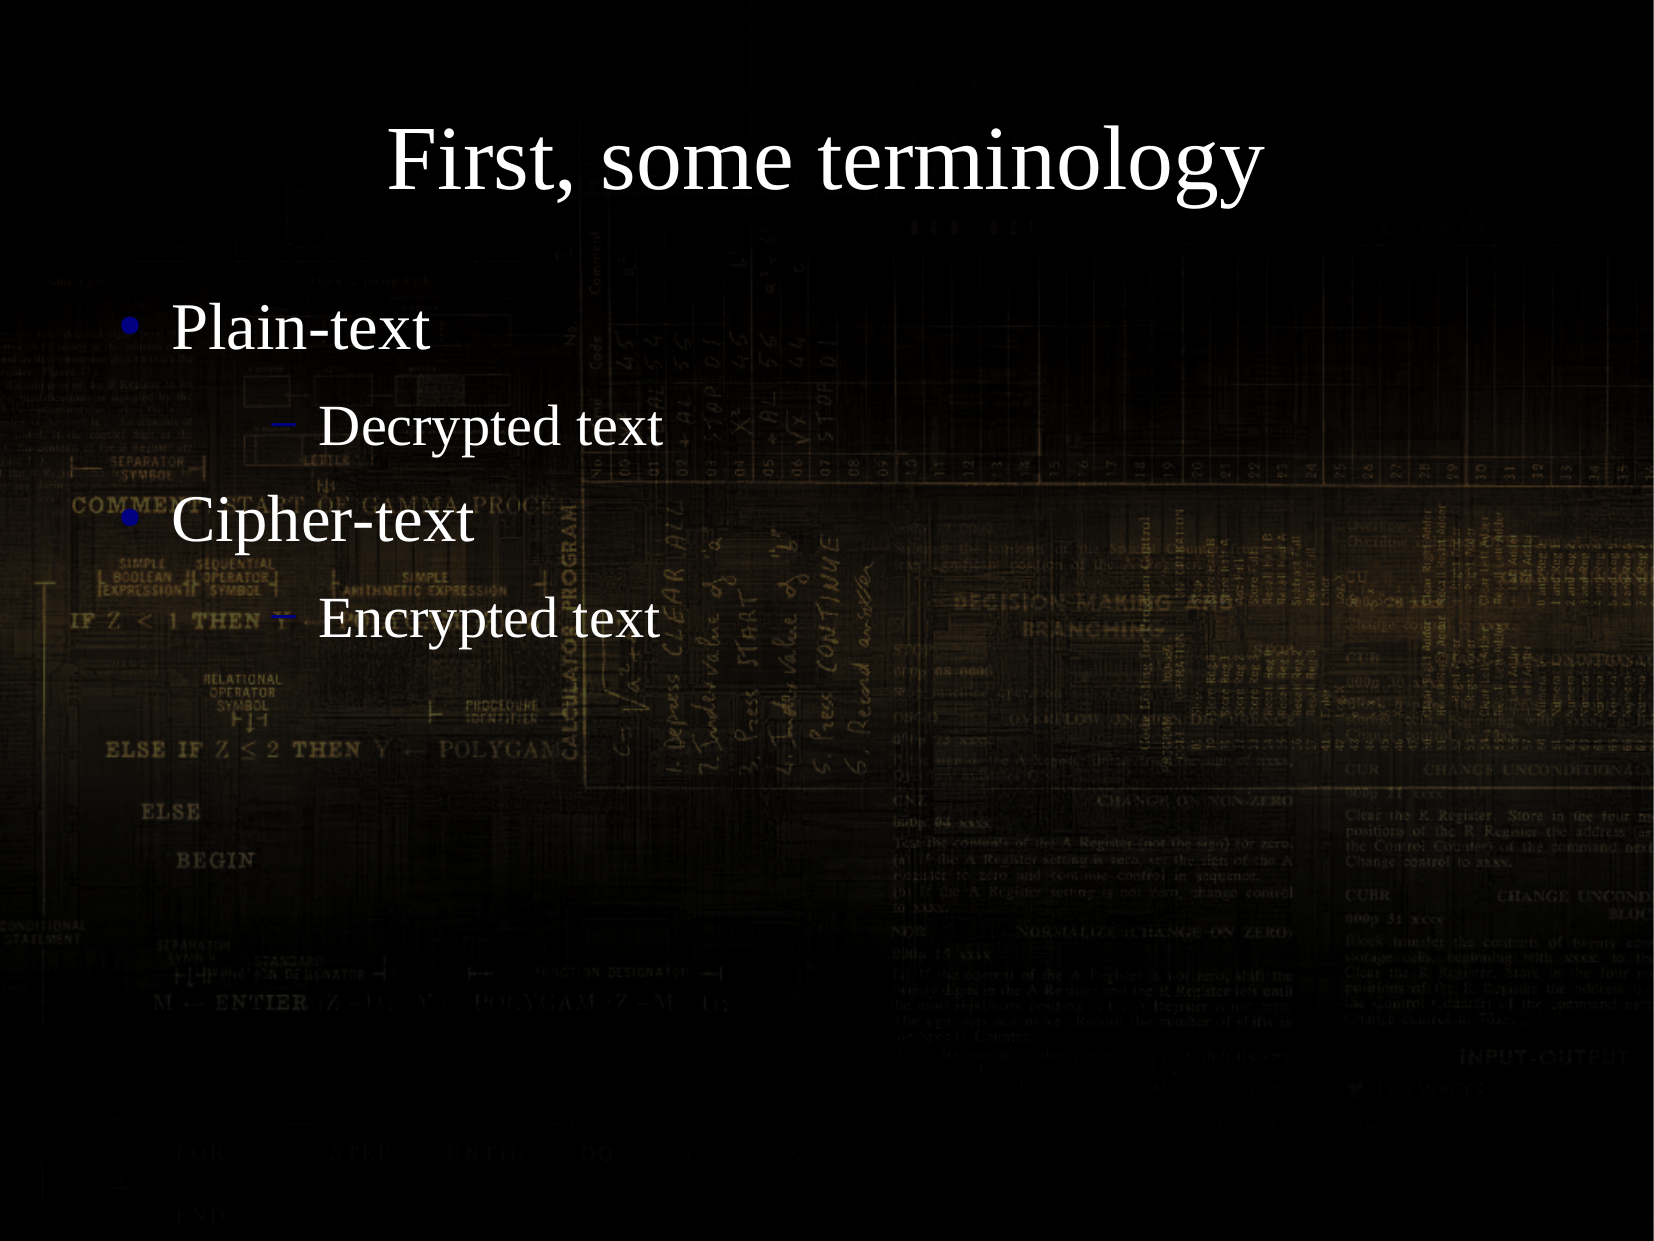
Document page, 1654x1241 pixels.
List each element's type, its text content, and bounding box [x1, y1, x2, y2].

list Plain-text Decrypted text Cipher-text Encrypted text [82, 290, 1571, 1019]
title First, some terminology [82, 55, 1571, 263]
picture [0, 0, 1654, 1241]
